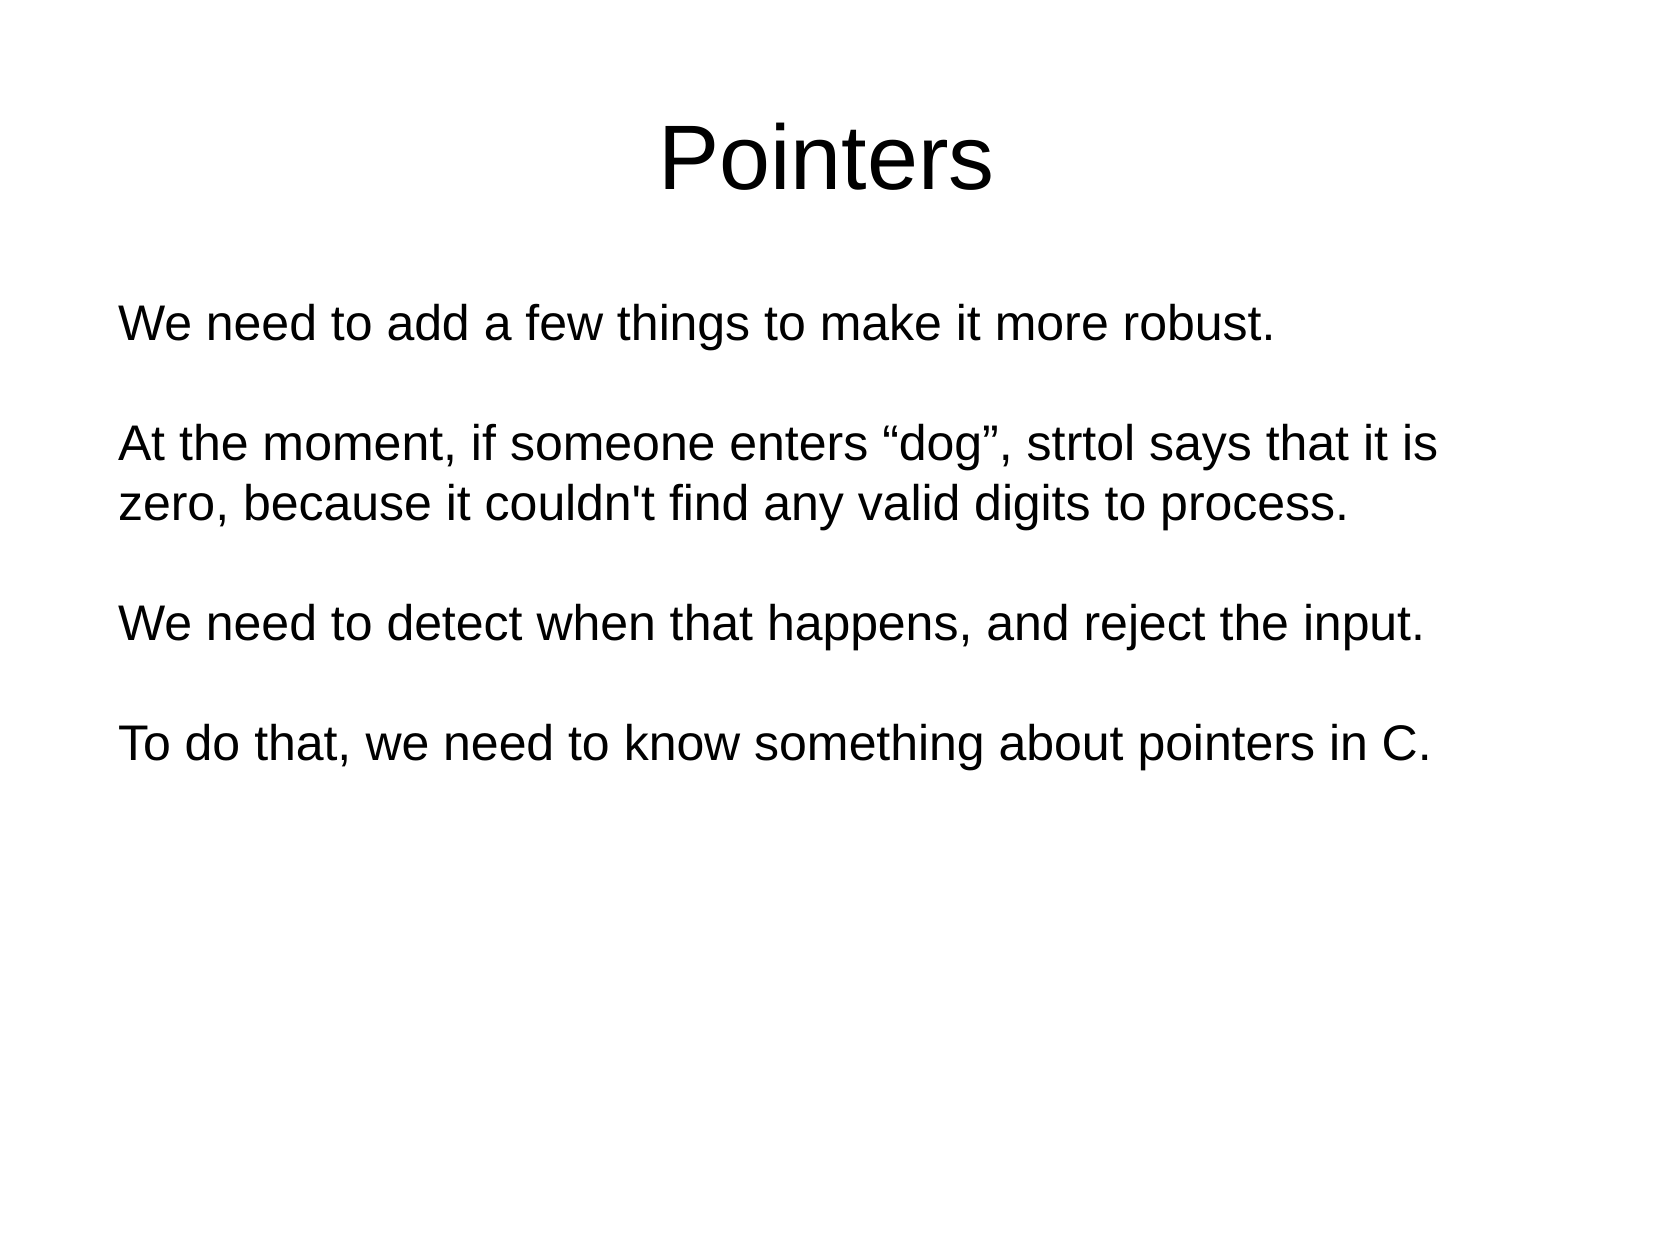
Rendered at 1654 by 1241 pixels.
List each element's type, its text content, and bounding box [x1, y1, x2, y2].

subtitle We need to add a few things to make it more robust. At the moment, if someone enters “dog”, strtol says that it is zero, because it couldn't find any valid digits to process. We need to detect when that happens, and reject the input. To do that, we need to know something about pointers in C. [118, 290, 1538, 1152]
title Pointers [82, 49, 1571, 257]
